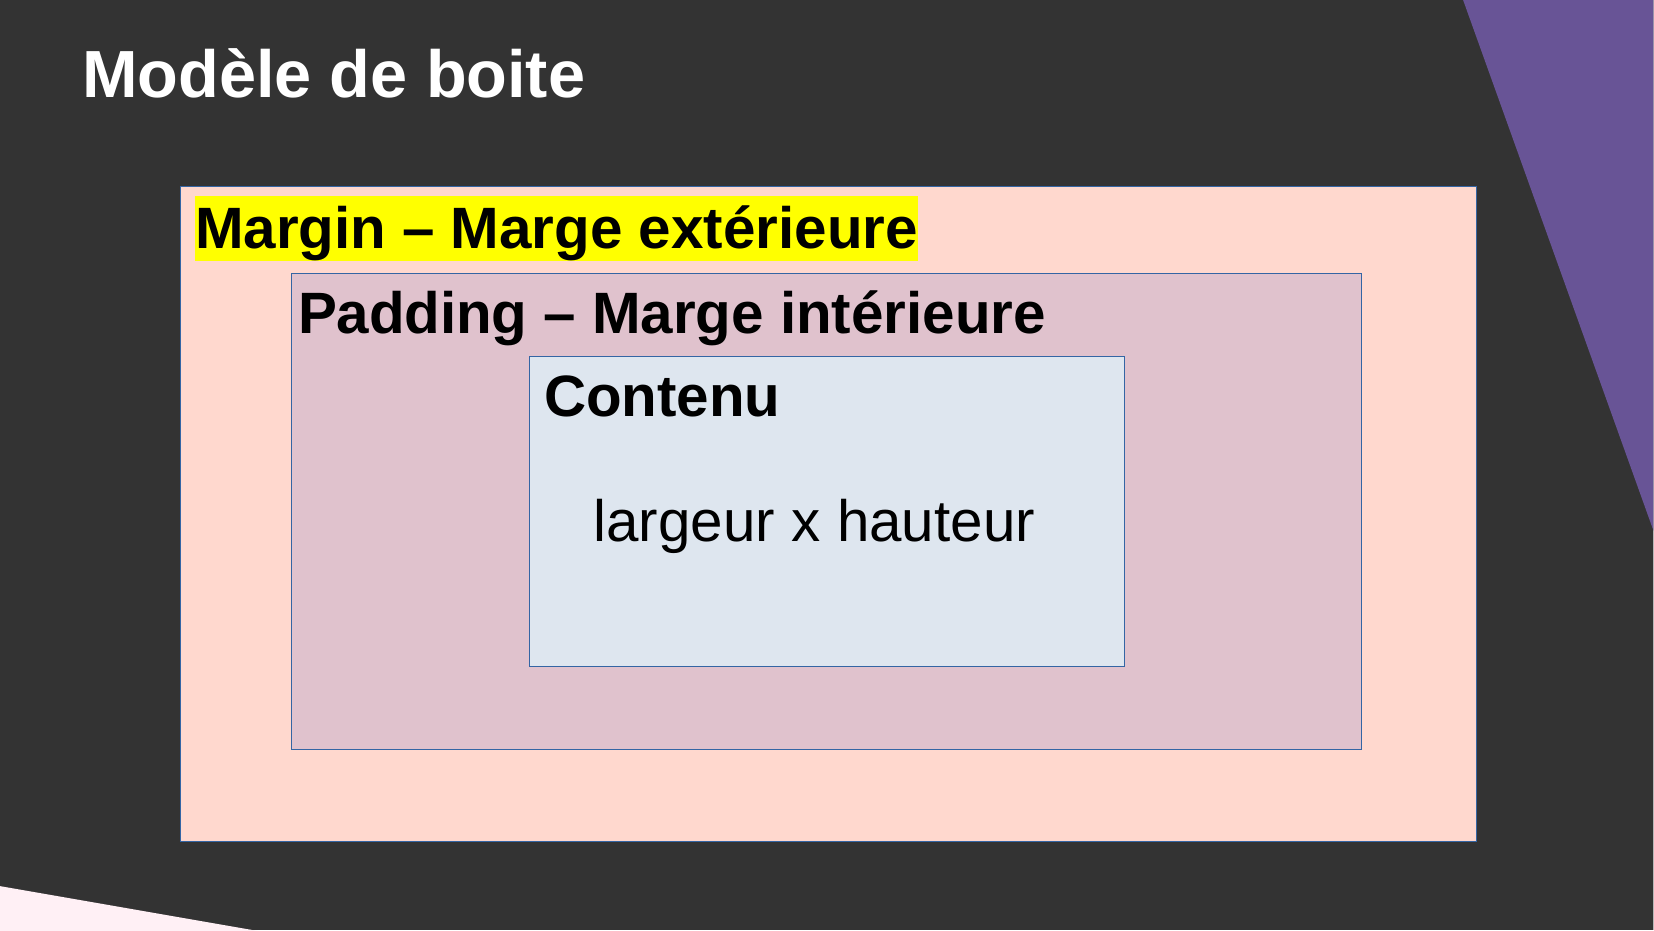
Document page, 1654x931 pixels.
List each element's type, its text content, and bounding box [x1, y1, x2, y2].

title Modèle de boite [82, 37, 1571, 112]
text_box [0, 886, 258, 931]
text_box Contenu [529, 356, 1512, 437]
text_box Margin – Marge extérieure [180, 188, 1173, 268]
text_box [1463, 0, 1654, 533]
text_box [180, 186, 1477, 842]
text_box Padding – Marge intérieure [283, 273, 1276, 354]
text_box largeur x hauteur [578, 481, 1075, 562]
